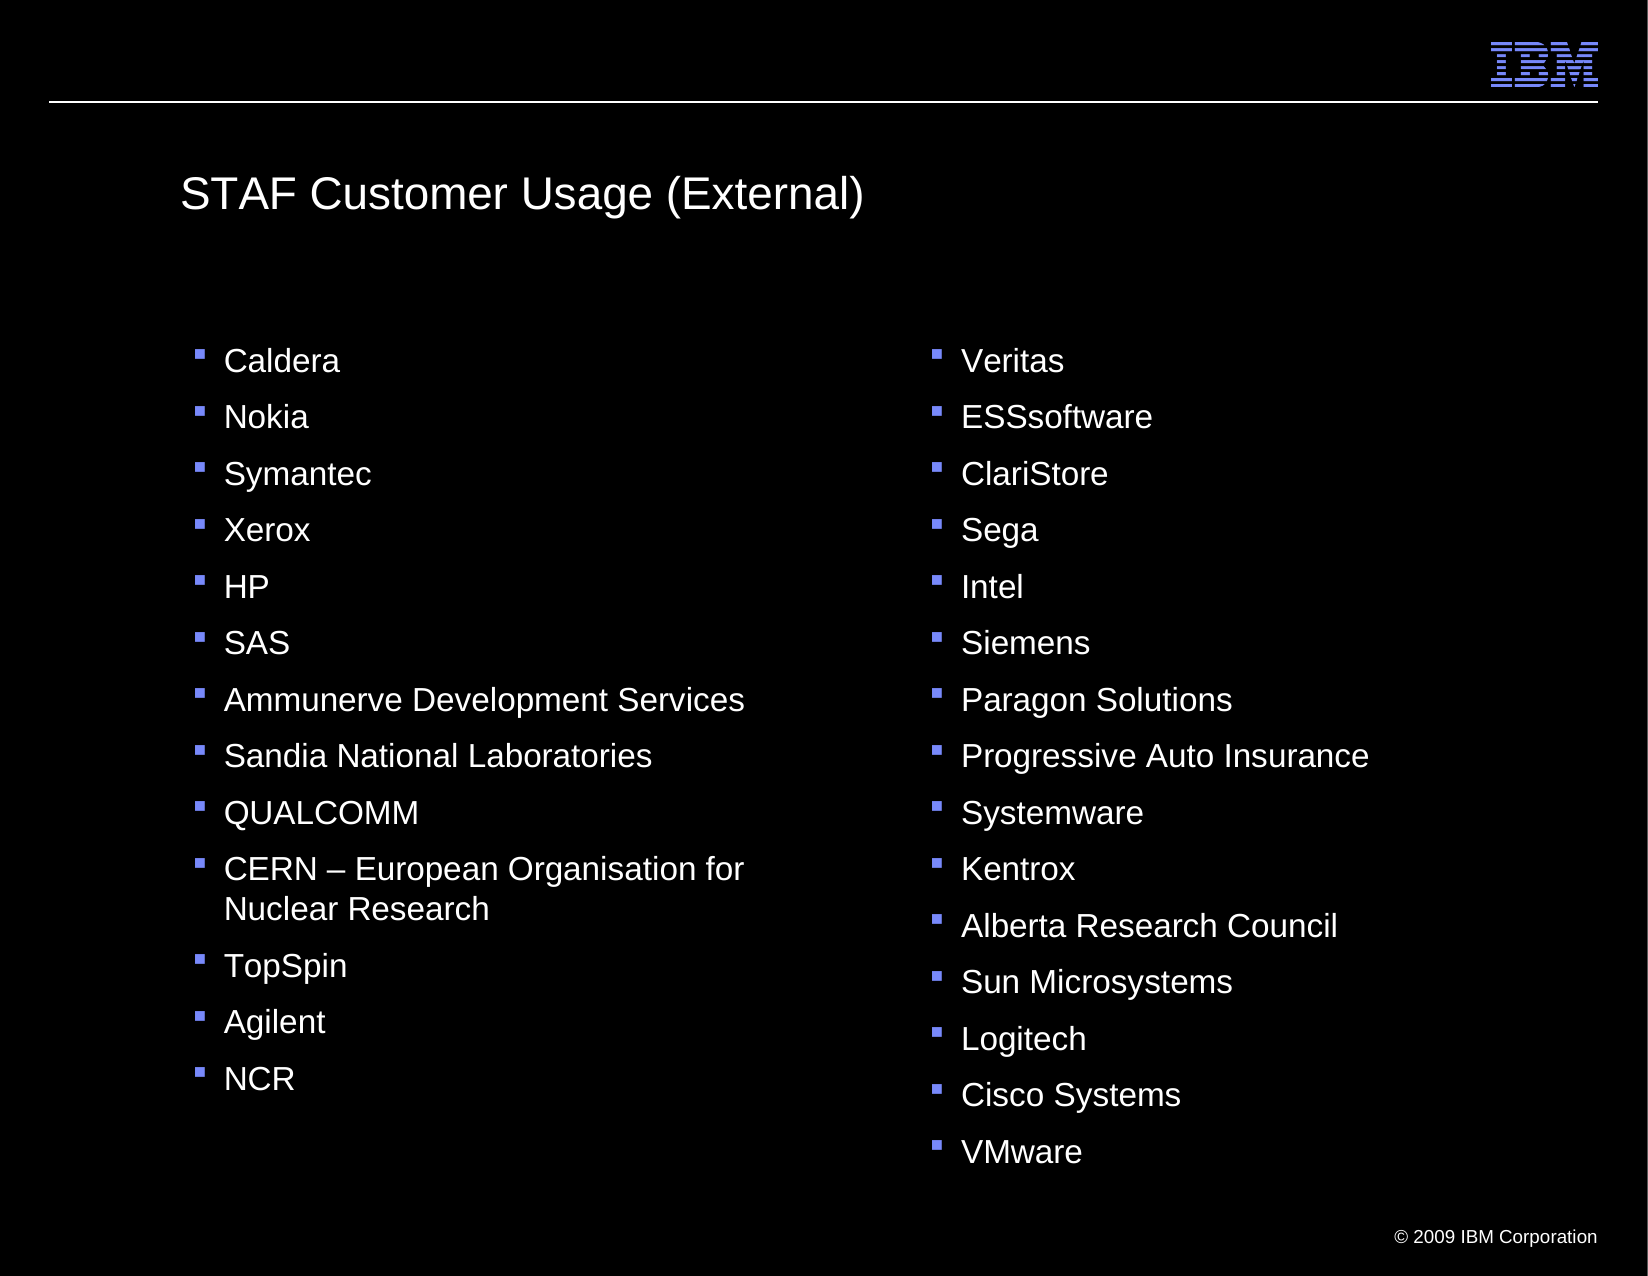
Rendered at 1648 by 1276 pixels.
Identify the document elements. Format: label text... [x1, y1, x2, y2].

title STAF Customer Usage (External) [163, 161, 1648, 255]
picture [1491, 42, 1598, 87]
list Veritas ESSsoftware ClariStore Sega Intel Siemens Paragon Solutions Progressive Auto Insurance Systemware Kentrox Alberta Research Council Sun Microsystems Logitech Cisco Systems VMware [912, 330, 1562, 1276]
list Caldera Nokia Symantec Xerox HP SAS Ammunerve Development Services Sandia National Laboratories QUALCOMM CERN – European Organisation for Nuclear Research TopSpin Agilent NCR [175, 330, 824, 1276]
